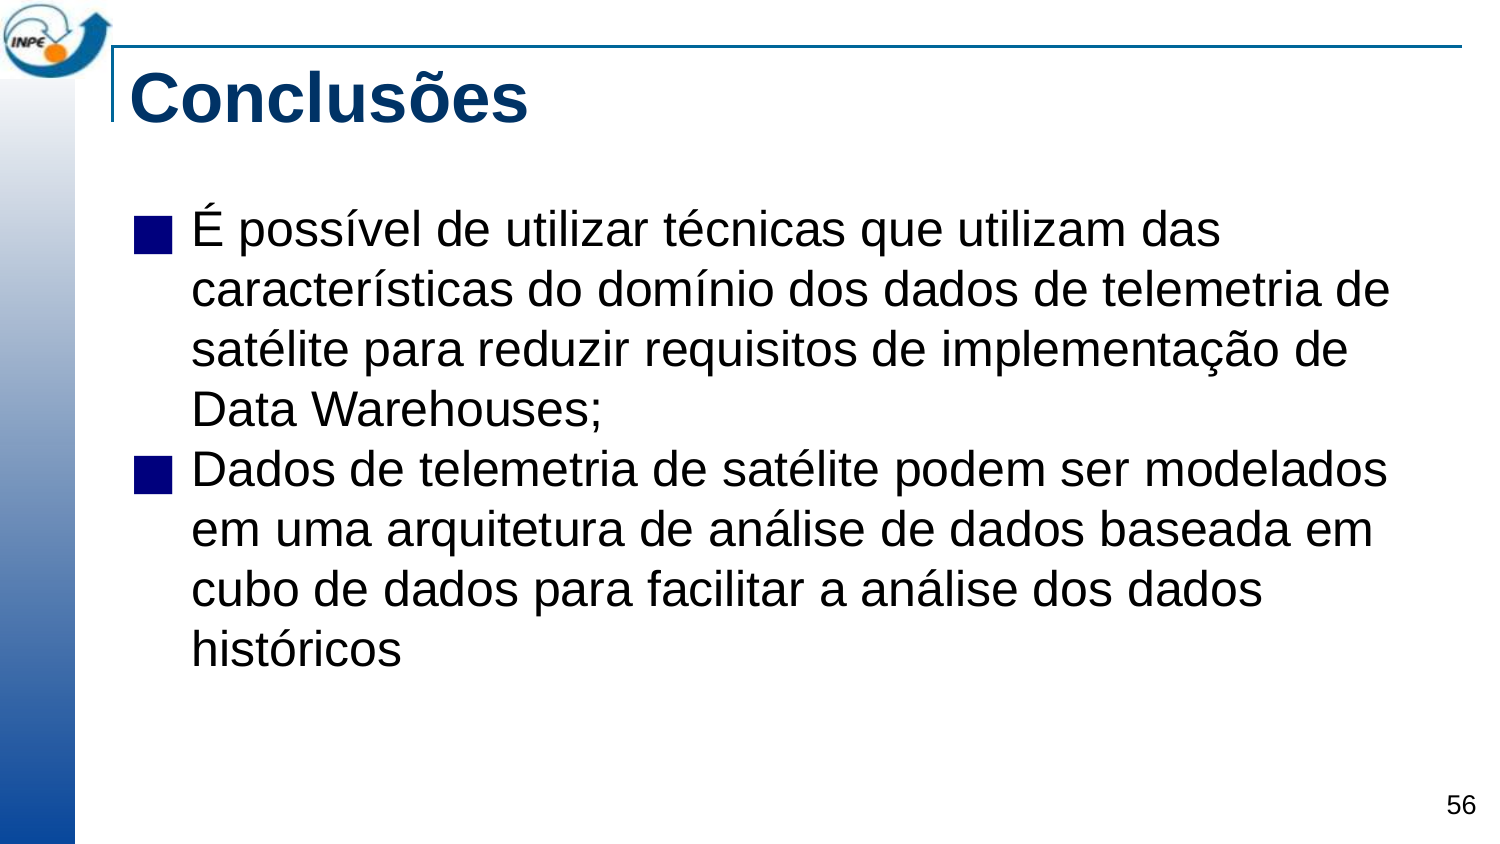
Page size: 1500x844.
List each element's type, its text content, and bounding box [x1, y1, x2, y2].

slide_number <number> [1403, 779, 1494, 844]
list É possível de utilizar técnicas que utilizam das características do domínio dos dados de telemetria de satélite para reduzir requisitos de implementação de Data Warehouses; Dados de telemetria de satélite podem ser modelados em uma arquitetura de análise de dados baseada em cubo de dados para facilitar a análise dos dados históricos [99, 187, 1450, 769]
title Conclusões [112, 46, 1450, 141]
picture [0, 0, 113, 79]
